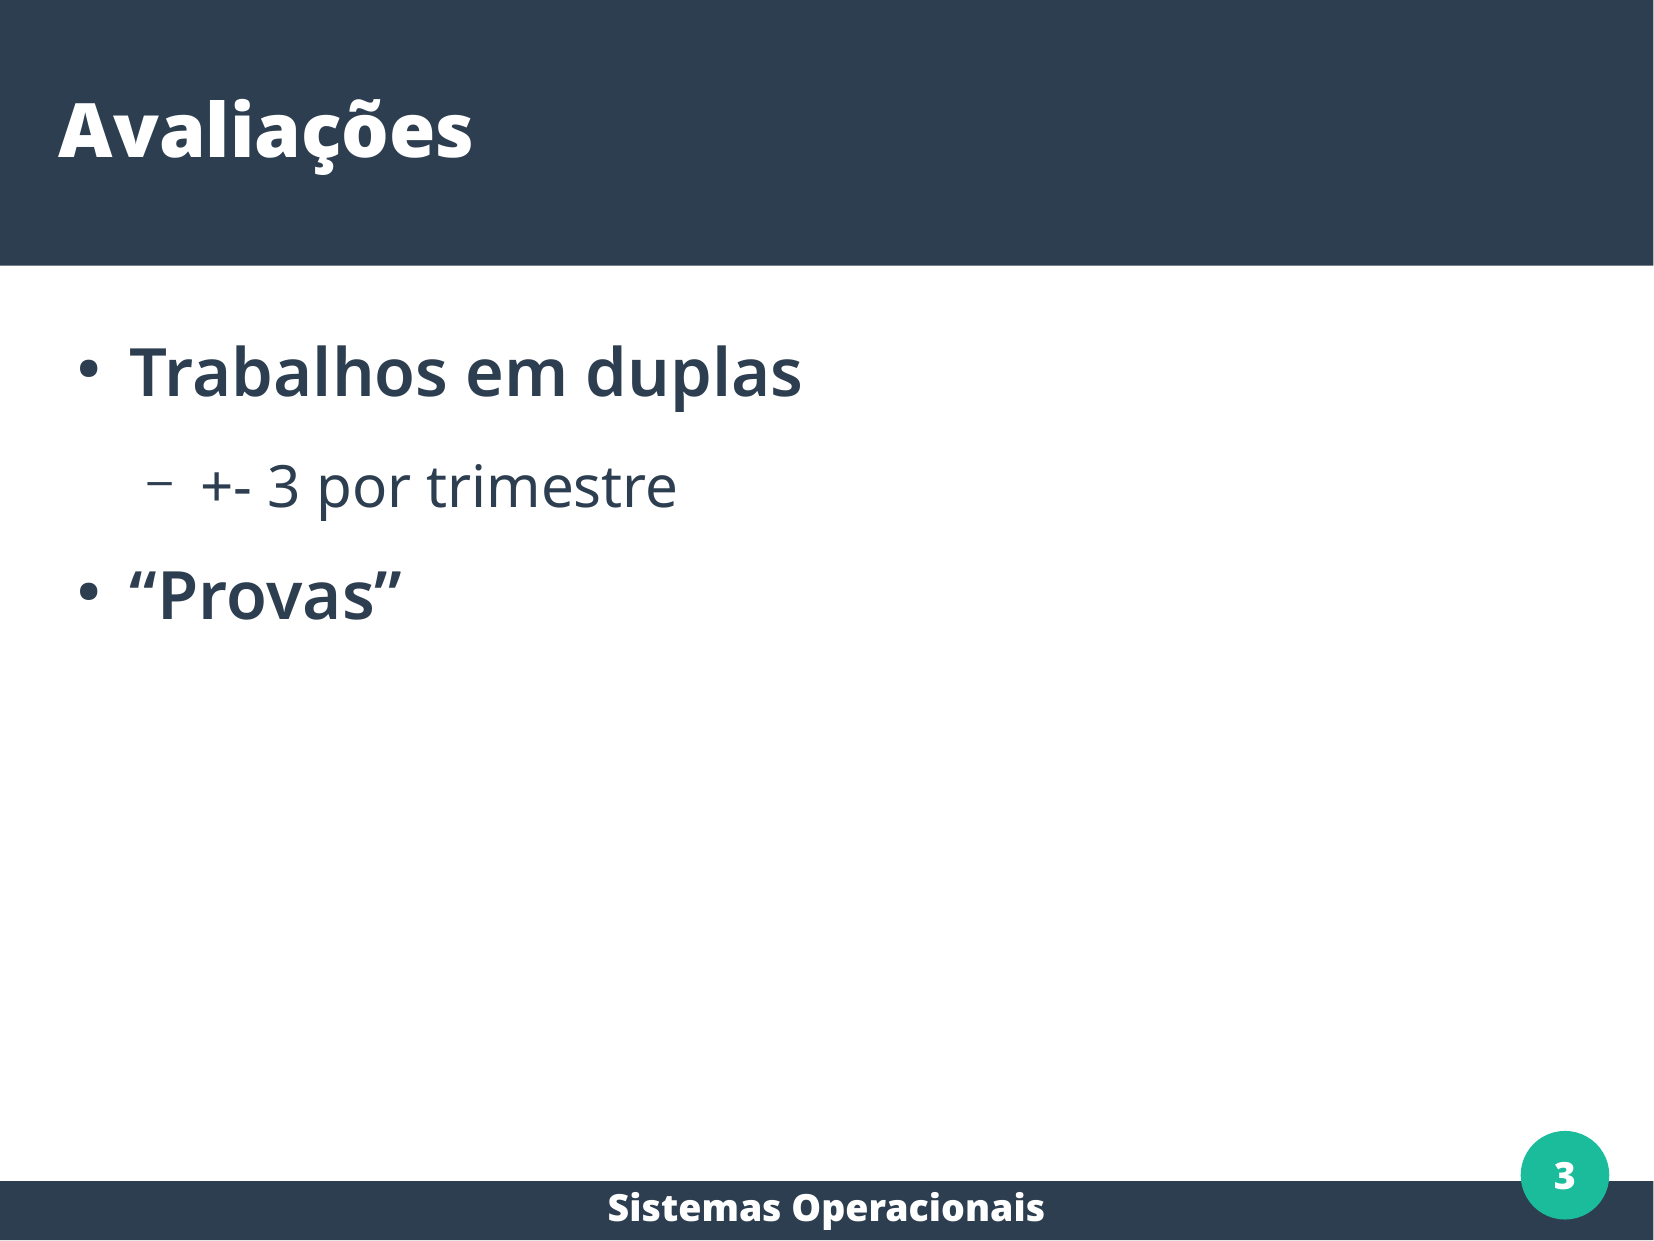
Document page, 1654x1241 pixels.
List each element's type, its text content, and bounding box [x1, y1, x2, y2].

list Trabalhos em duplas +- 3 por trimestre “Provas” [59, 324, 1595, 1152]
title Avaliações [59, 49, 1595, 207]
